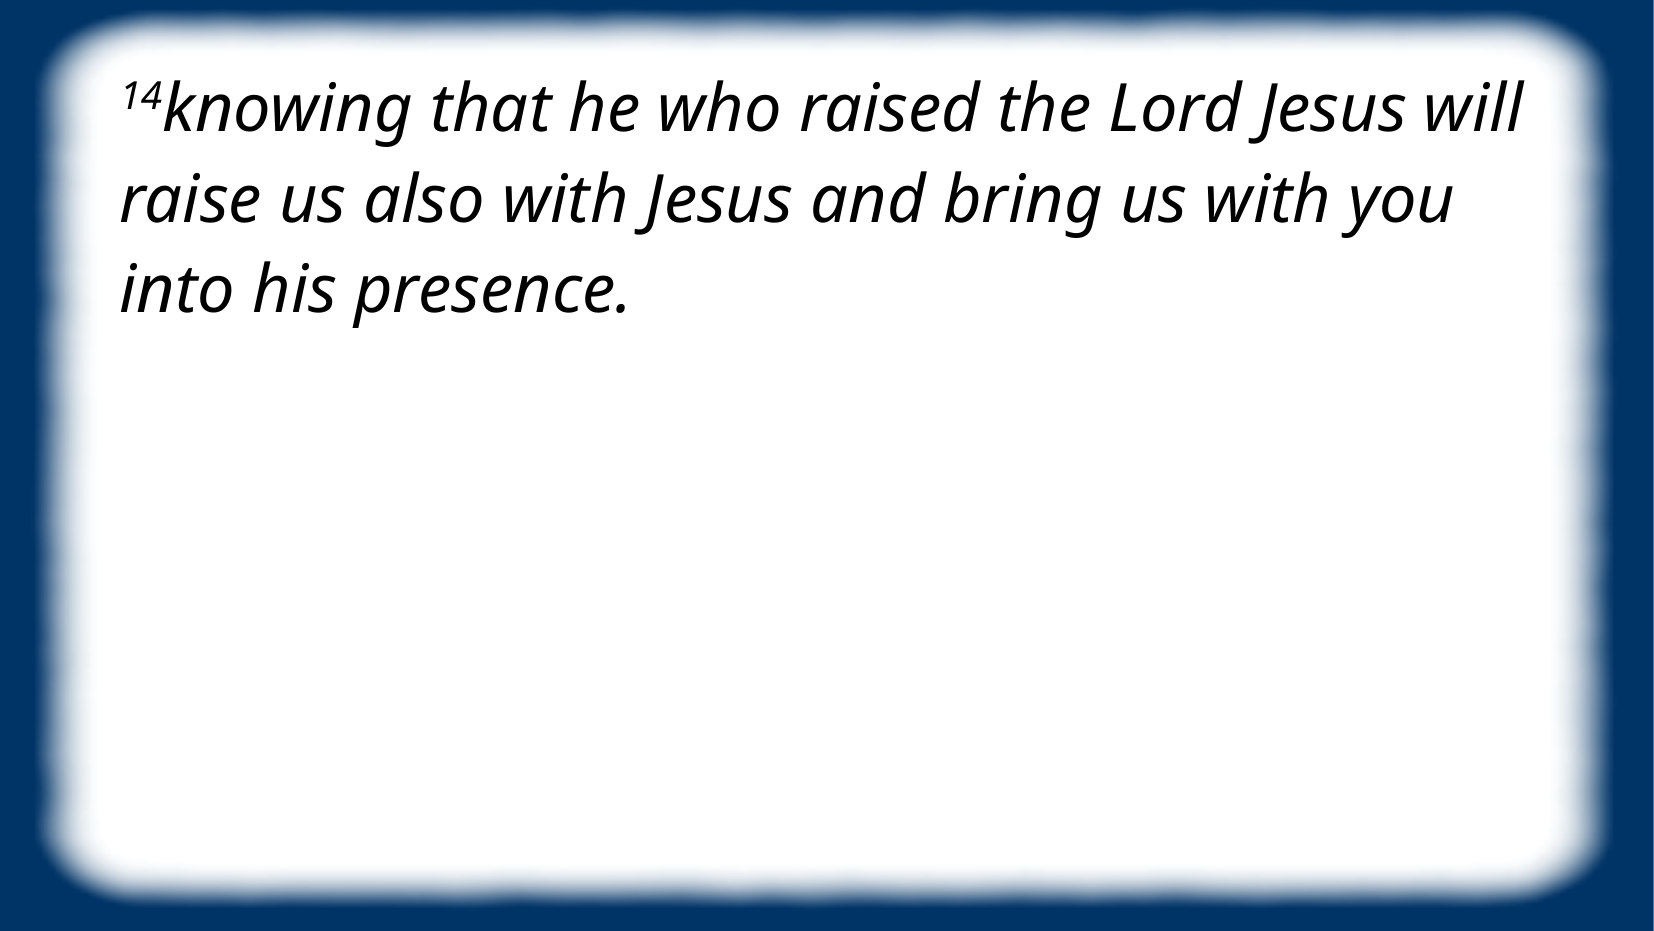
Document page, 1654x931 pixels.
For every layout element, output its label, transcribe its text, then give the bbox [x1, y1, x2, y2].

text_box 14knowing that he who raised the Lord Jesus will raise us also with Jesus and bring us with you into his presence. [105, 52, 1541, 376]
picture [0, 0, 1654, 931]
